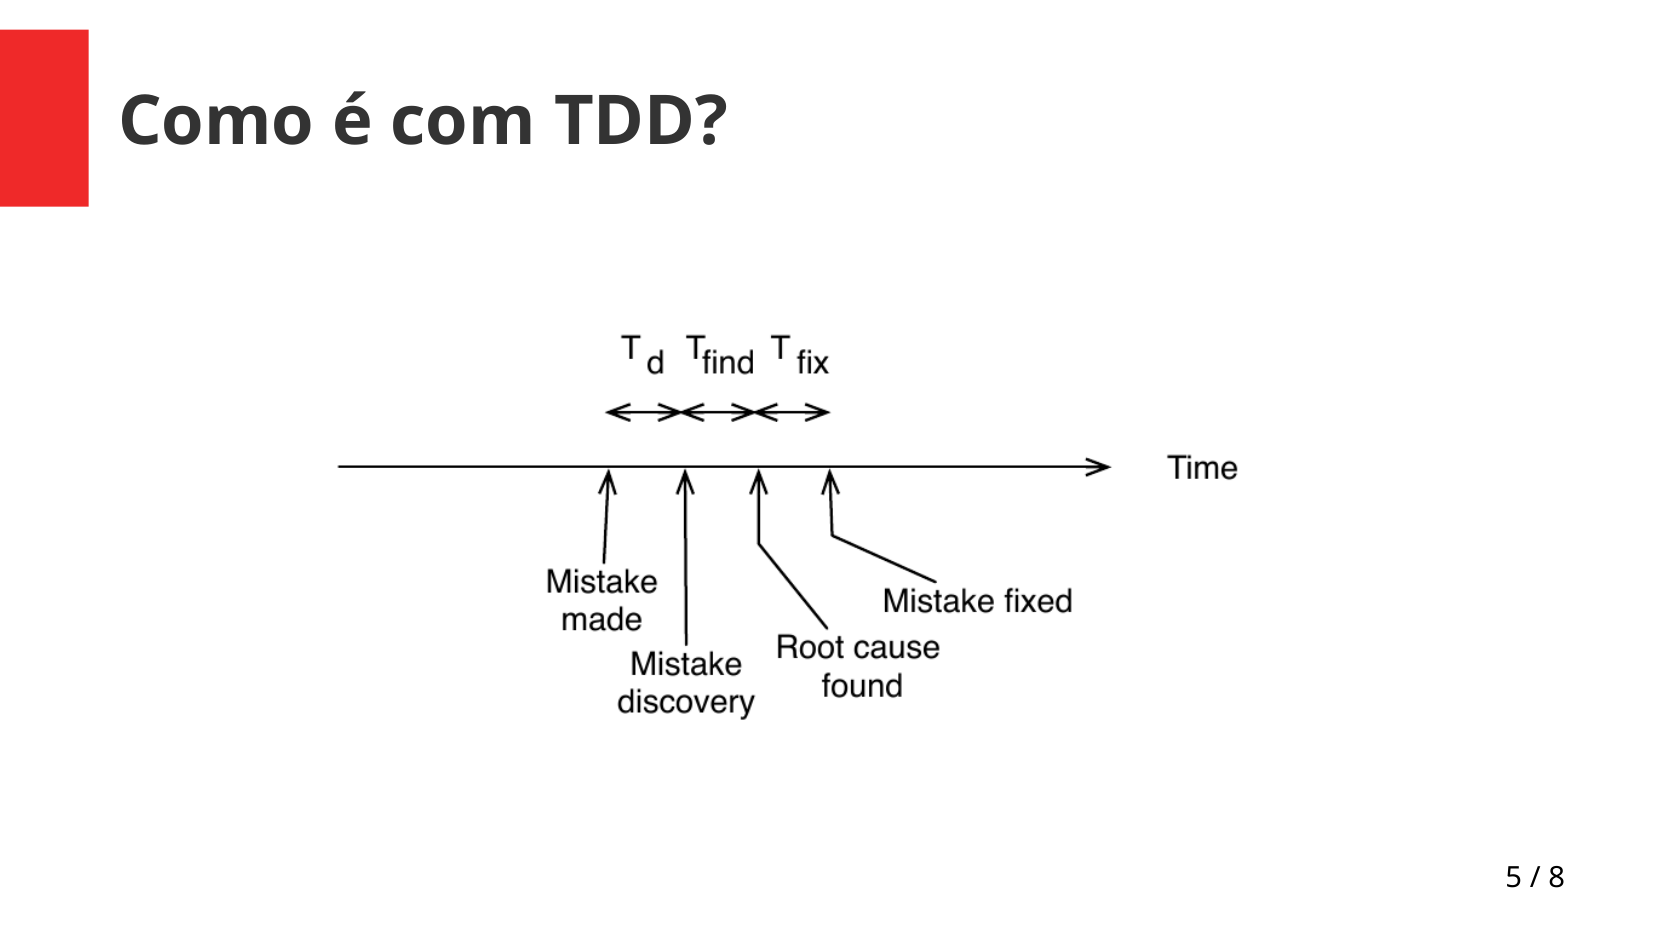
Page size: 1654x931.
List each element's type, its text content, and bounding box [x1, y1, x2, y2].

picture [324, 295, 1270, 739]
title Como é com TDD? [118, 29, 1595, 207]
